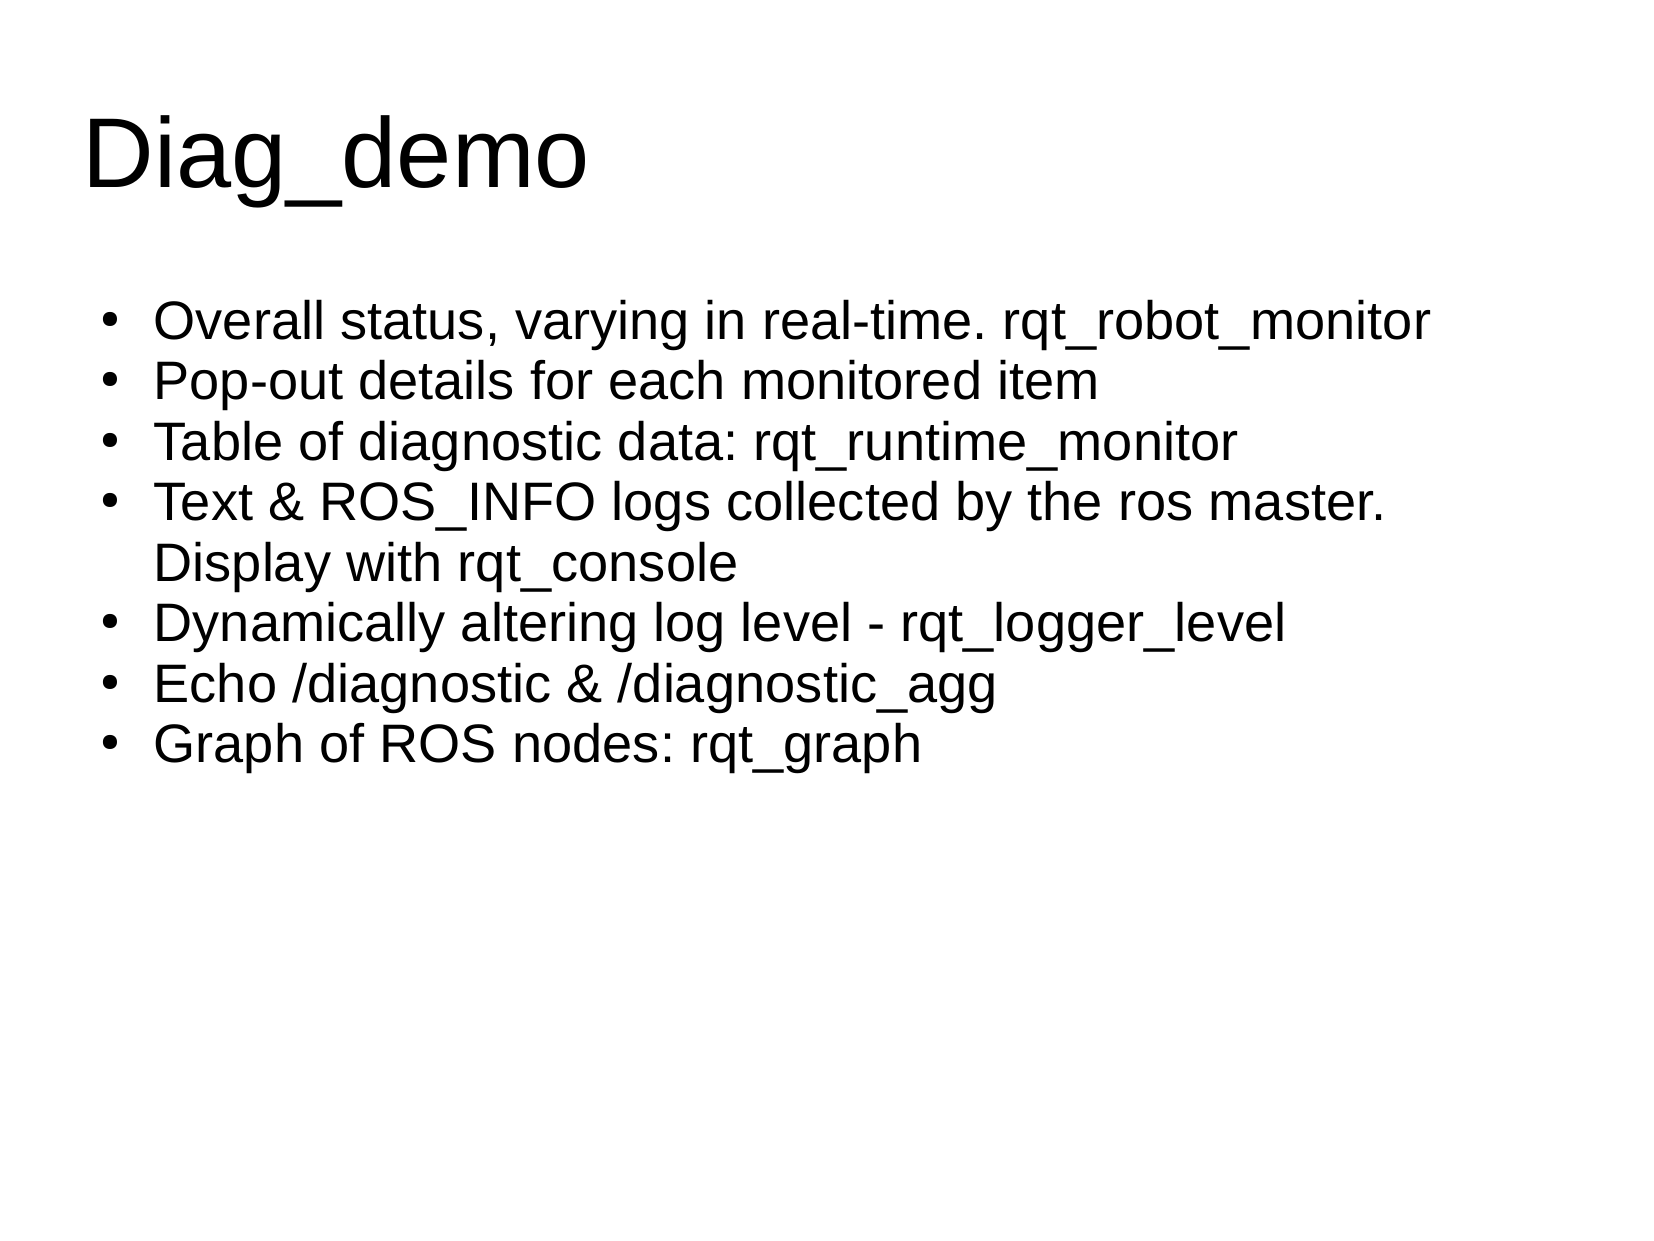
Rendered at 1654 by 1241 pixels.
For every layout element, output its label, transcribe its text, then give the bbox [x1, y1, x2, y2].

list Overall status, varying in real-time. rqt_robot_monitor Pop-out details for each monitored item Table of diagnostic data: rqt_runtime_monitor Text & ROS_INFO logs collected by the ros master. Display with rqt_console Dynamically altering log level - rqt_logger_level Echo /diagnostic & /diagnostic_agg Graph of ROS nodes: rqt_graph [82, 290, 1571, 1010]
title Diag_demo [82, 49, 1571, 257]
